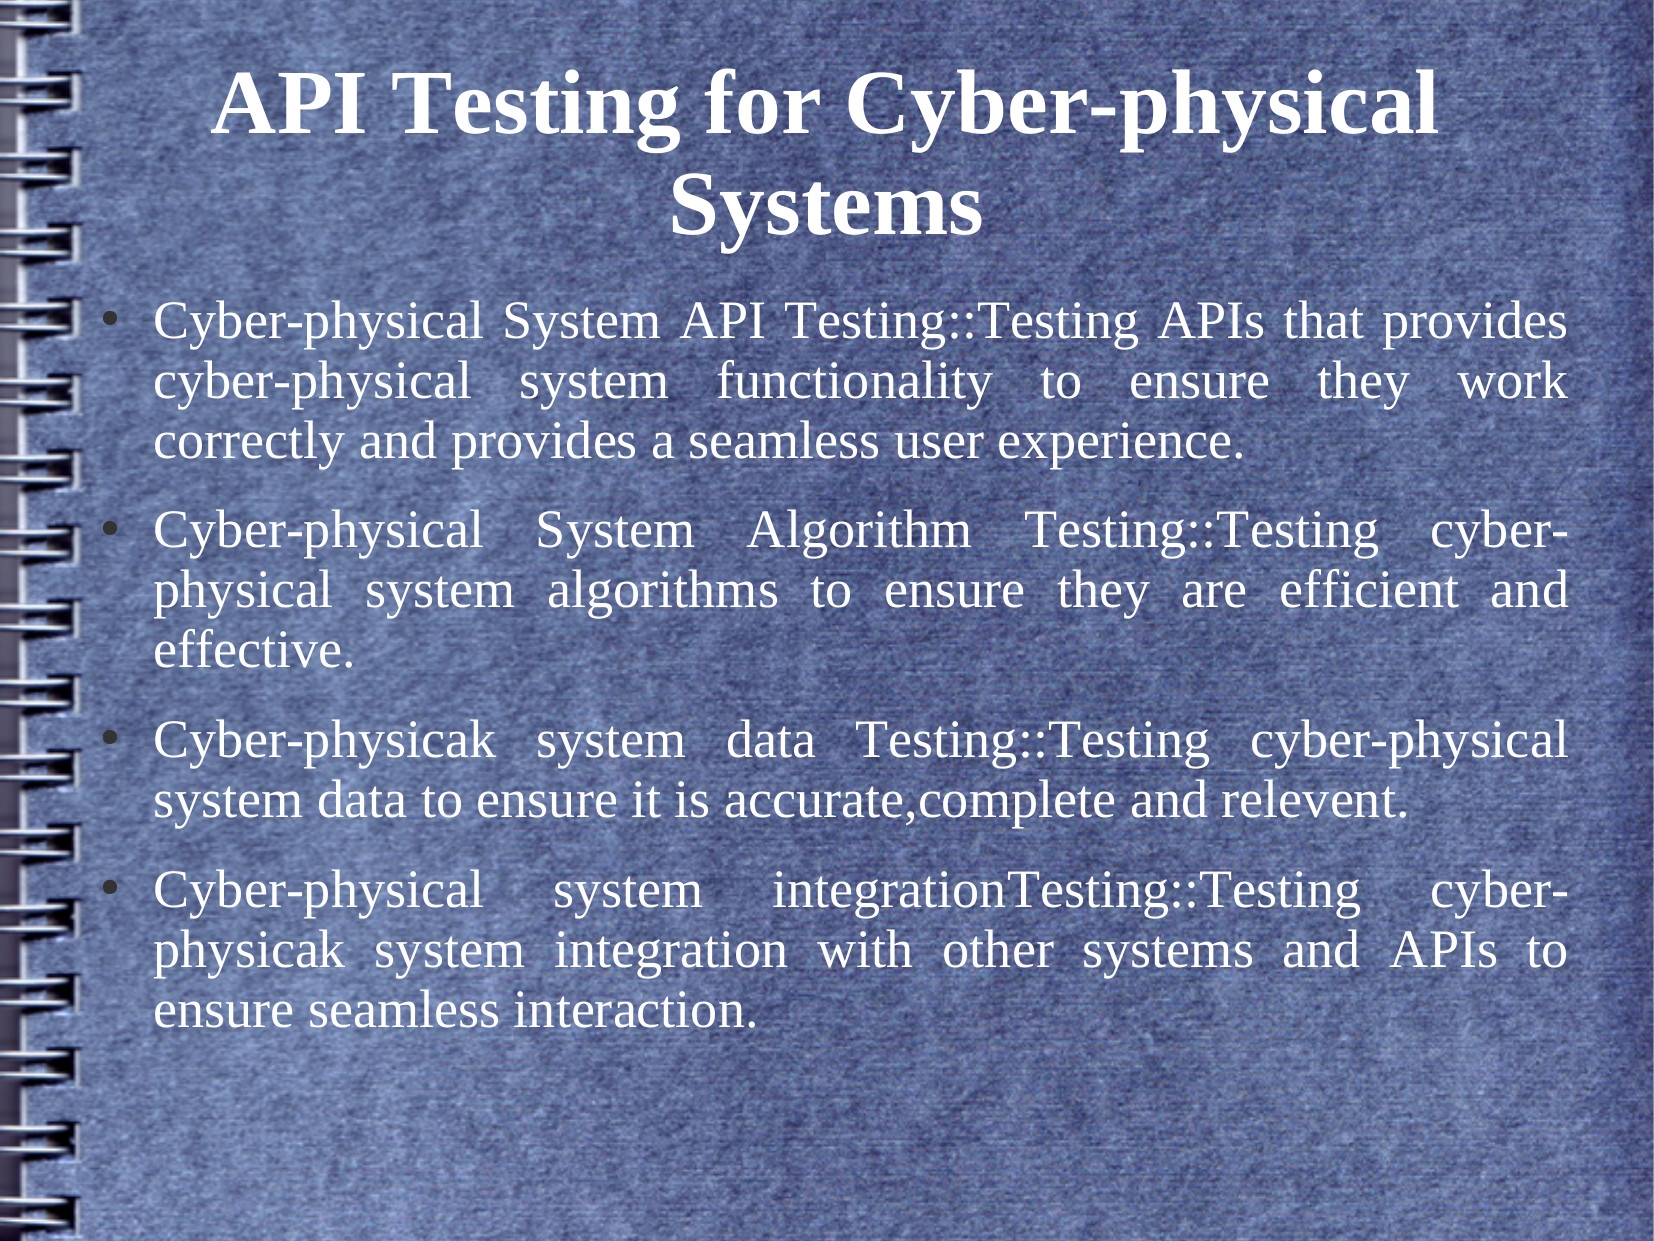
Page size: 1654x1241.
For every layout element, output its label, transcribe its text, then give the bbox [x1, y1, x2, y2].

title API Testing for Cyber-physical Systems [82, 49, 1571, 257]
list Cyber-physical System API Testing::Testing APIs that provides cyber-physical system functionality to ensure they work correctly and provides a seamless user experience. Cyber-physical System Algorithm Testing::Testing cyber-physical system algorithms to ensure they are efficient and effective. Cyber-physicak system data Testing::Testing cyber-physical system data to ensure it is accurate,complete and relevent. Cyber-physical system integrationTesting::Testing cyber-physicak system integration with other systems and APIs to ensure seamless interaction. [82, 290, 1571, 1109]
picture [0, 0, 1654, 1241]
